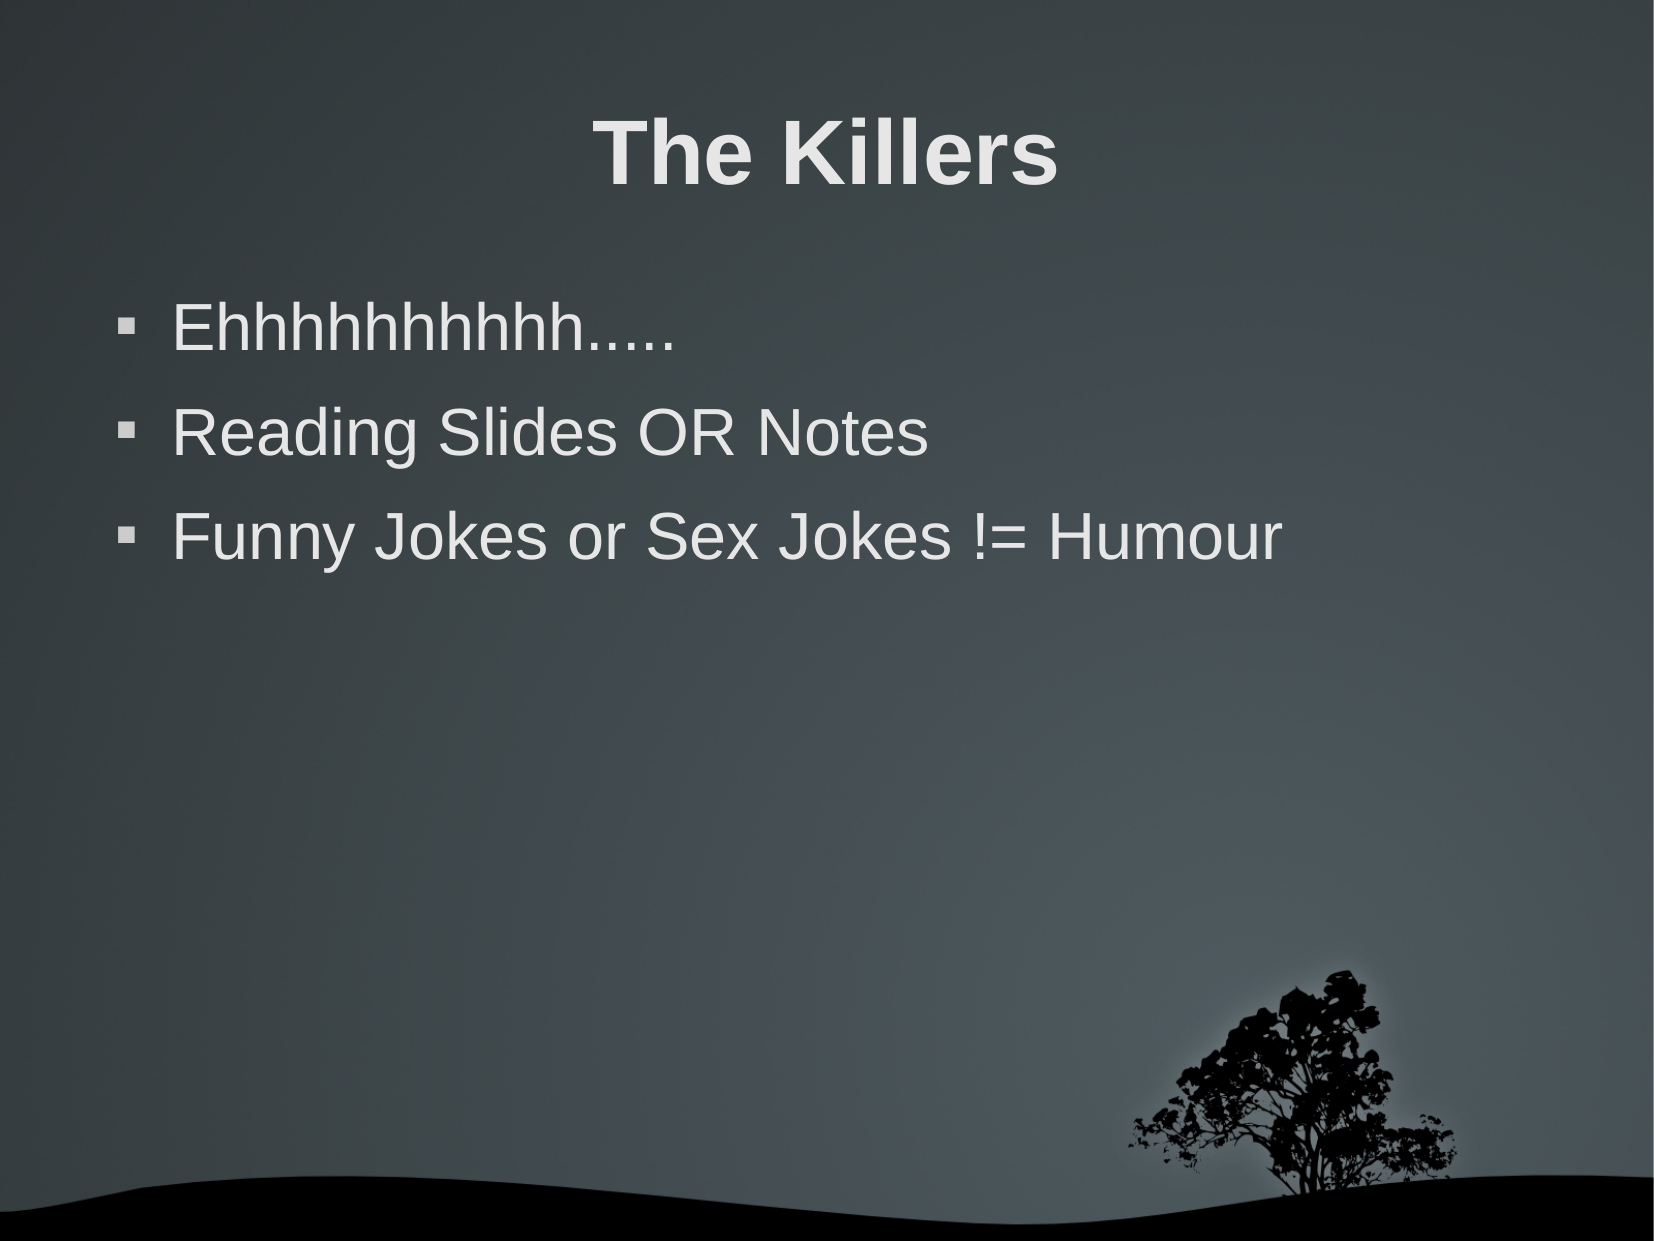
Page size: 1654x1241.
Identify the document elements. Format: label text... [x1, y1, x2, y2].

title The Killers [82, 49, 1571, 257]
picture [0, 0, 1654, 1241]
list Ehhhhhhhhhh..... Reading Slides OR Notes Funny Jokes or Sex Jokes != Humour [82, 290, 1571, 1109]
